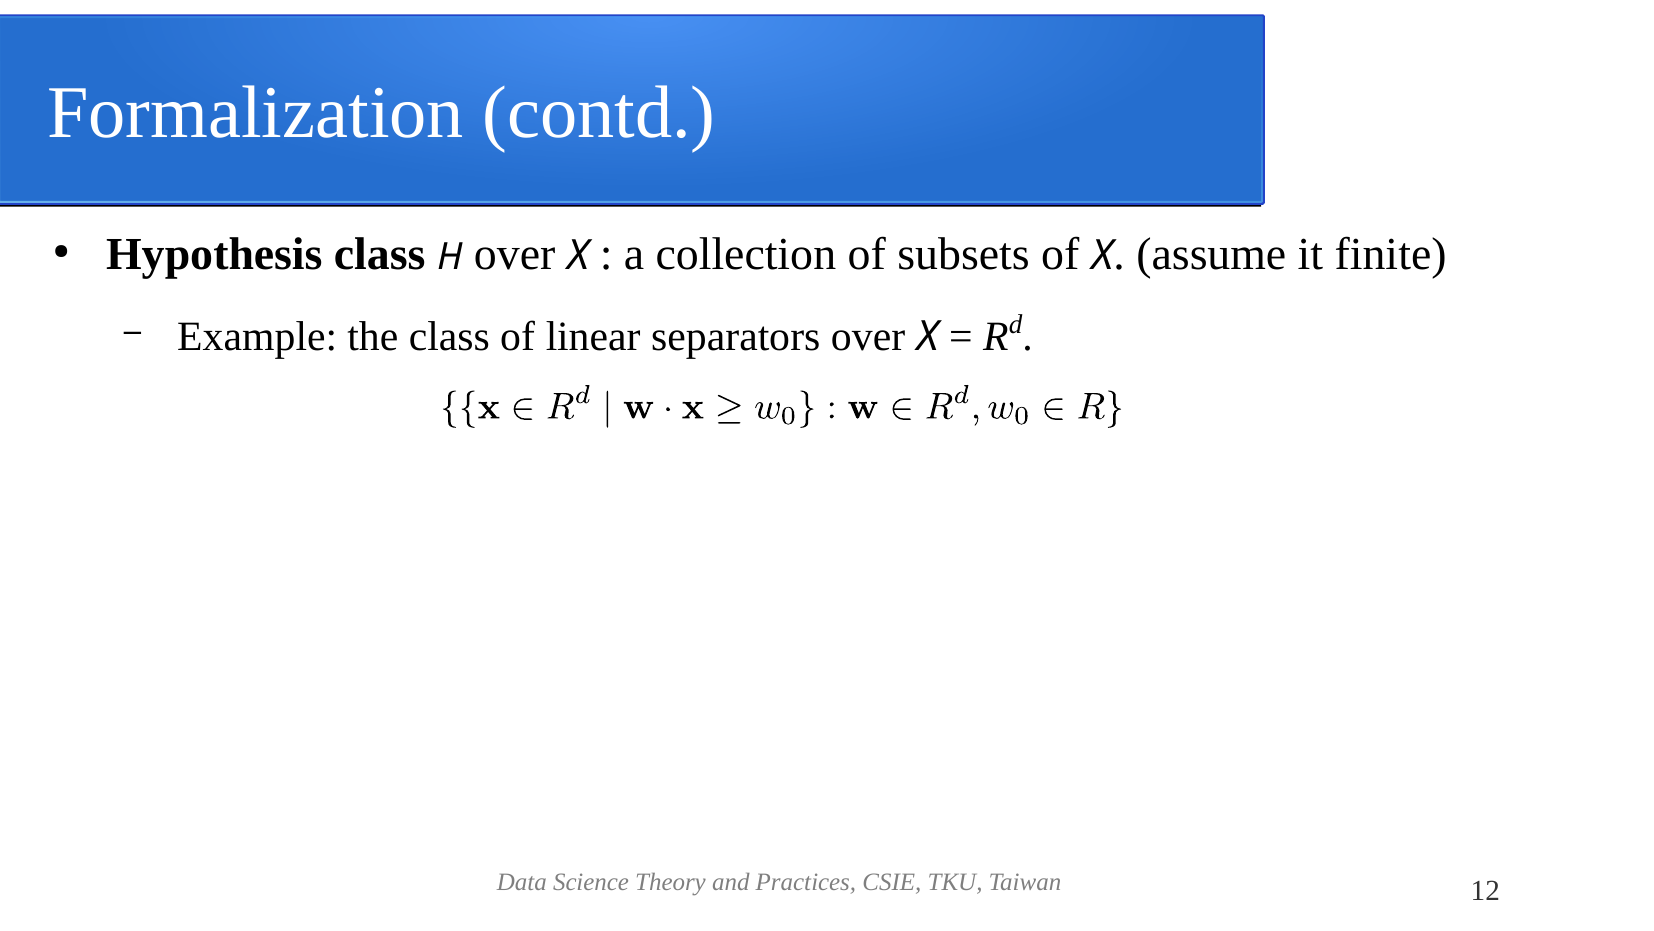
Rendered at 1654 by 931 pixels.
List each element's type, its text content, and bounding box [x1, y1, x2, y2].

list Hypothesis class H over X : a collection of subsets of X. (assume it finite) Example: the class of linear separators over X = Rd. [35, 224, 1524, 764]
title Formalization (contd.) [47, 35, 1199, 189]
picture [440, 384, 1122, 428]
